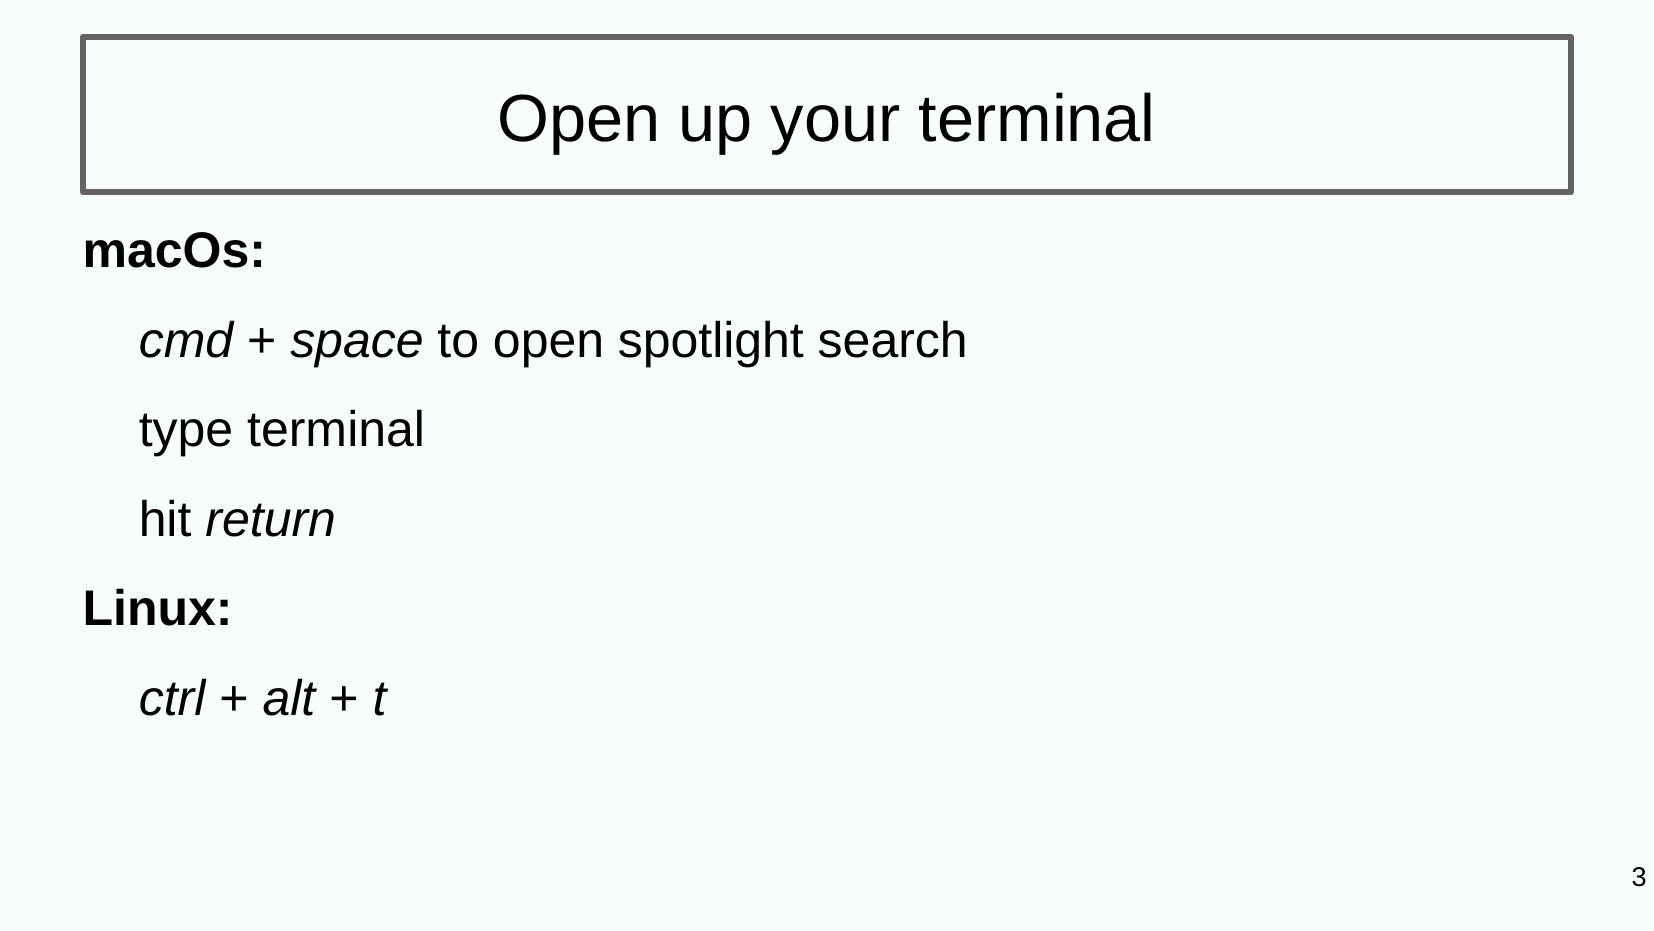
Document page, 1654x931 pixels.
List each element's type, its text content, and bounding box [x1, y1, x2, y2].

text_box macOs: cmd + space to open spotlight search type terminal hit return Linux: ctrl + alt + t [82, 217, 1571, 757]
slide_number <number> [1547, 859, 1647, 931]
text_box Open up your terminal [82, 37, 1571, 193]
